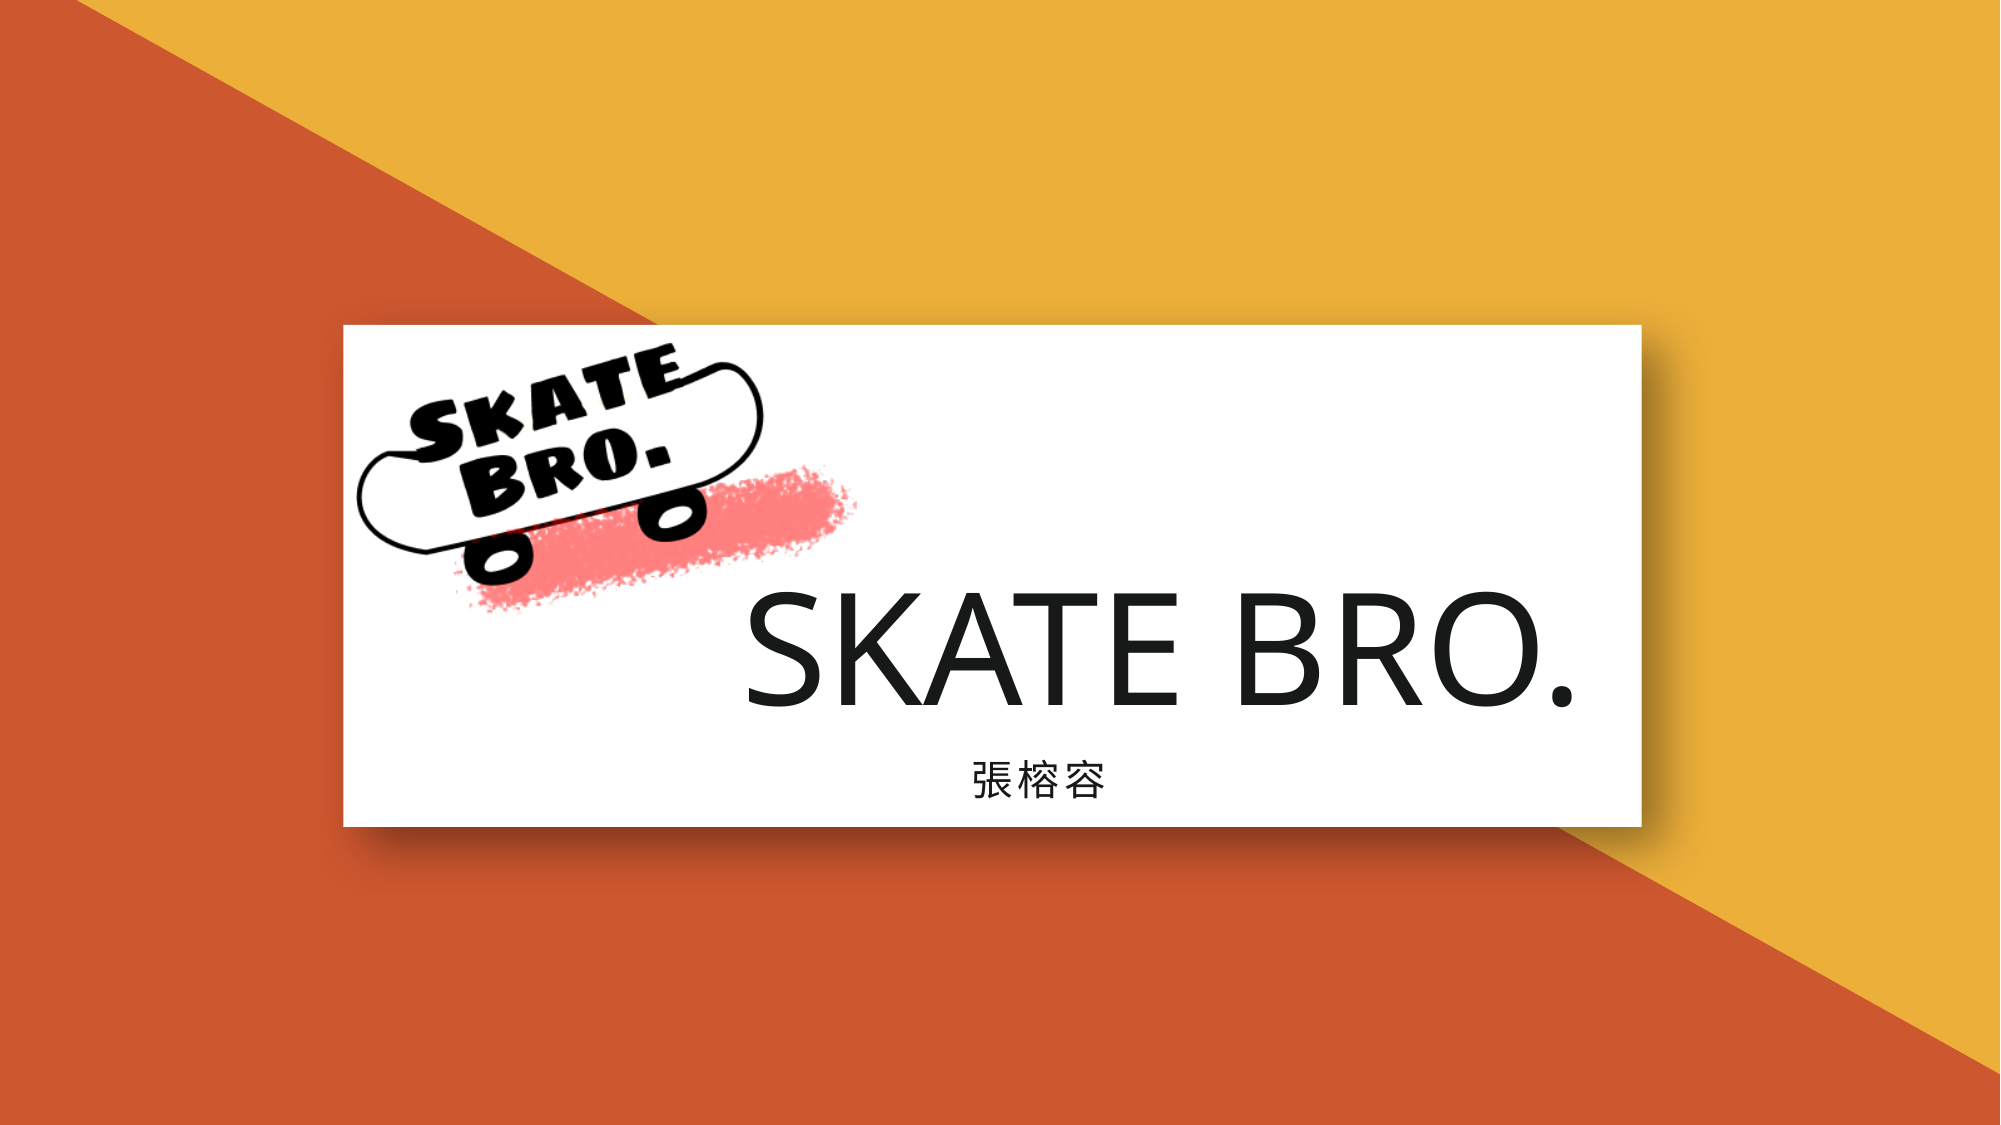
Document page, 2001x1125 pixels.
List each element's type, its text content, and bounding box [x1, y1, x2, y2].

picture [356, 342, 857, 615]
text_box [0, 0, 2000, 1125]
text_box SKATE BRO. [608, 541, 1717, 745]
text_box 張榕容 [837, 747, 1241, 810]
